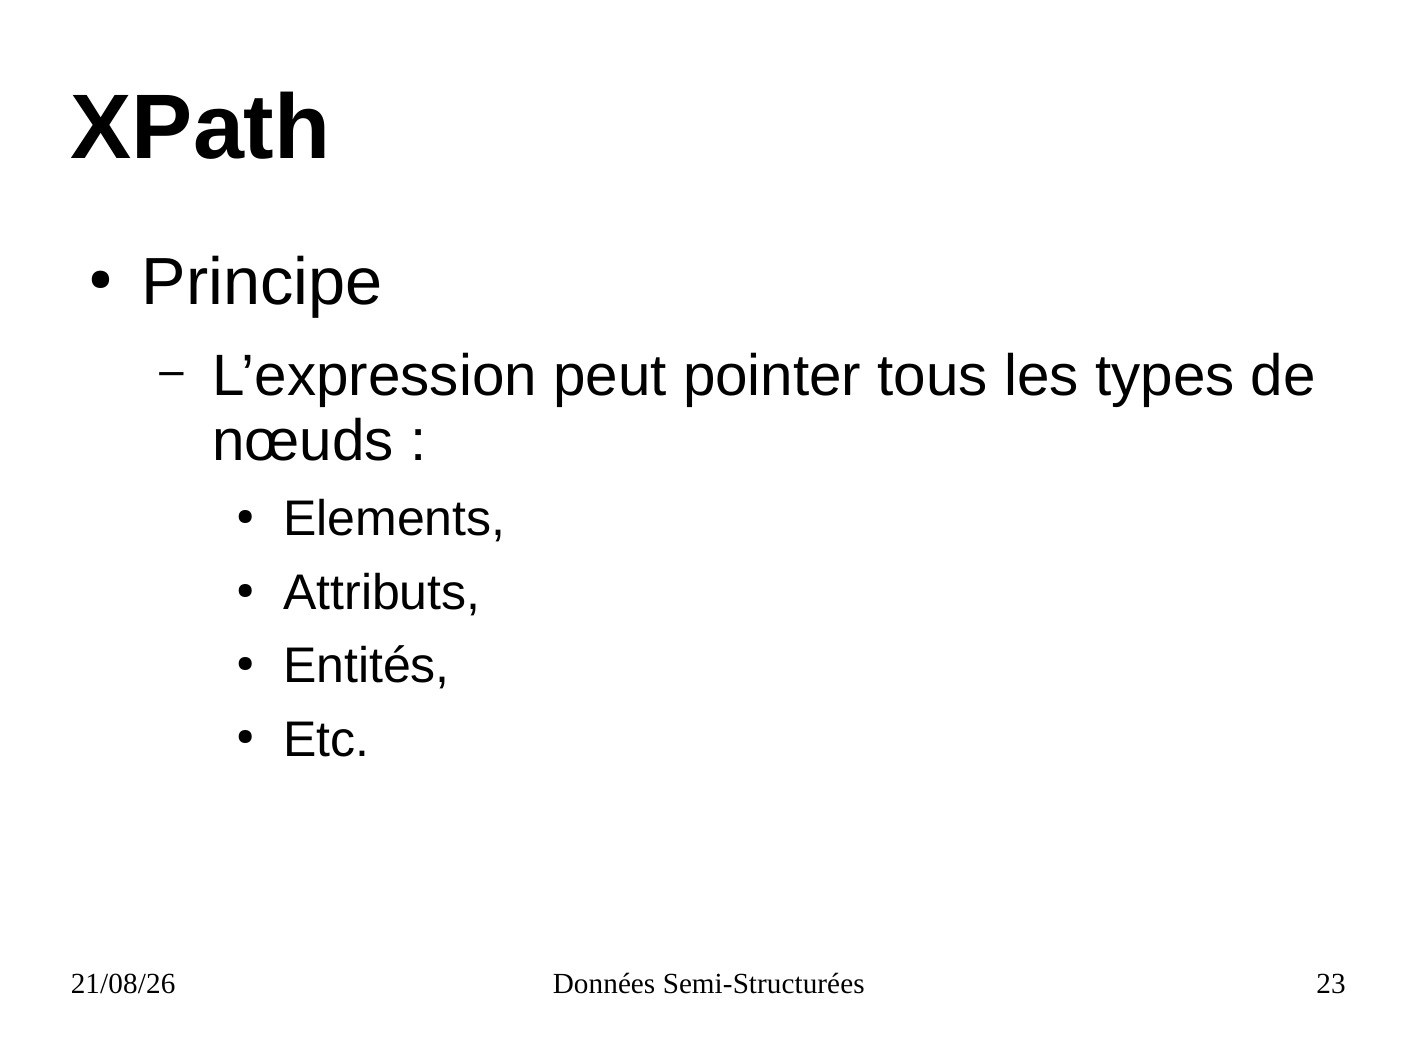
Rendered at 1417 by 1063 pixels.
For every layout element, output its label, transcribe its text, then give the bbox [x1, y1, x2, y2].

title XPath [70, 42, 1346, 212]
list Principe L’expression peut pointer tous les types de nœuds : Elements, Attributs, Entités, Etc. [70, 244, 1346, 925]
